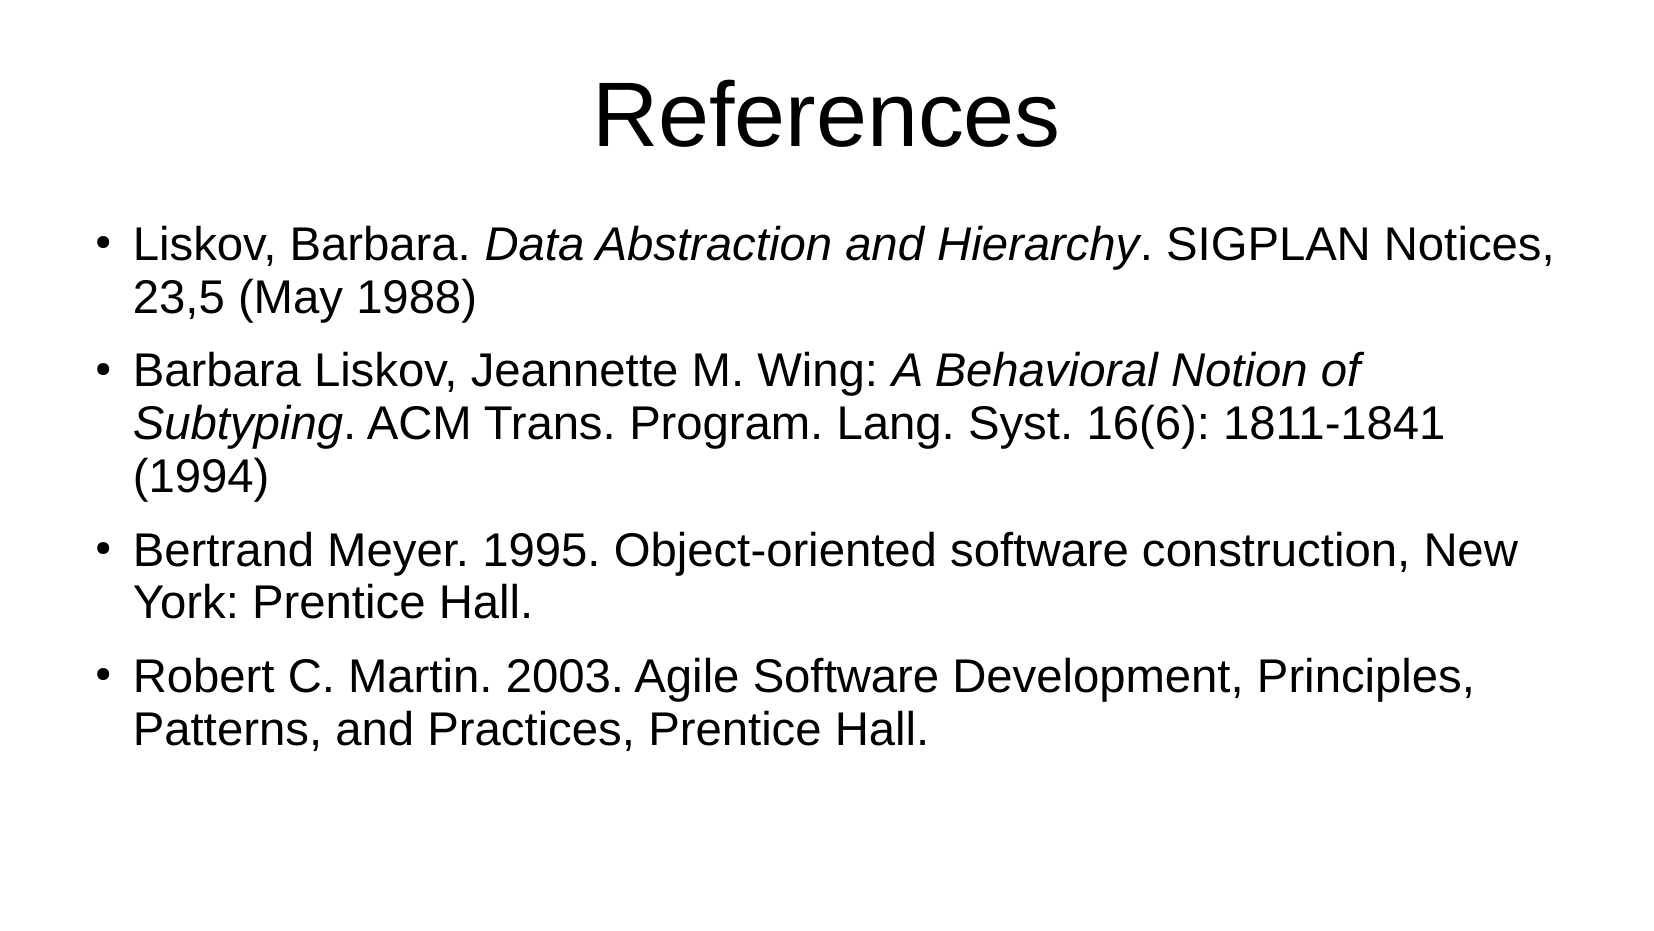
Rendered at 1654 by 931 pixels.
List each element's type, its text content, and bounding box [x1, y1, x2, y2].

title References [82, 37, 1571, 193]
list Liskov, Barbara. Data Abstraction and Hierarchy. SIGPLAN Notices, 23,5 (May 1988) Barbara Liskov, Jeannette M. Wing: A Behavioral Notion of Subtyping. ACM Trans. Program. Lang. Syst. 16(6): 1811-1841 (1994) Bertrand Meyer. 1995. Object-oriented software construction, New York: Prentice Hall. Robert C. Martin. 2003. Agile Software Development, Principles, Patterns, and Practices, Prentice Hall. [82, 217, 1571, 758]
